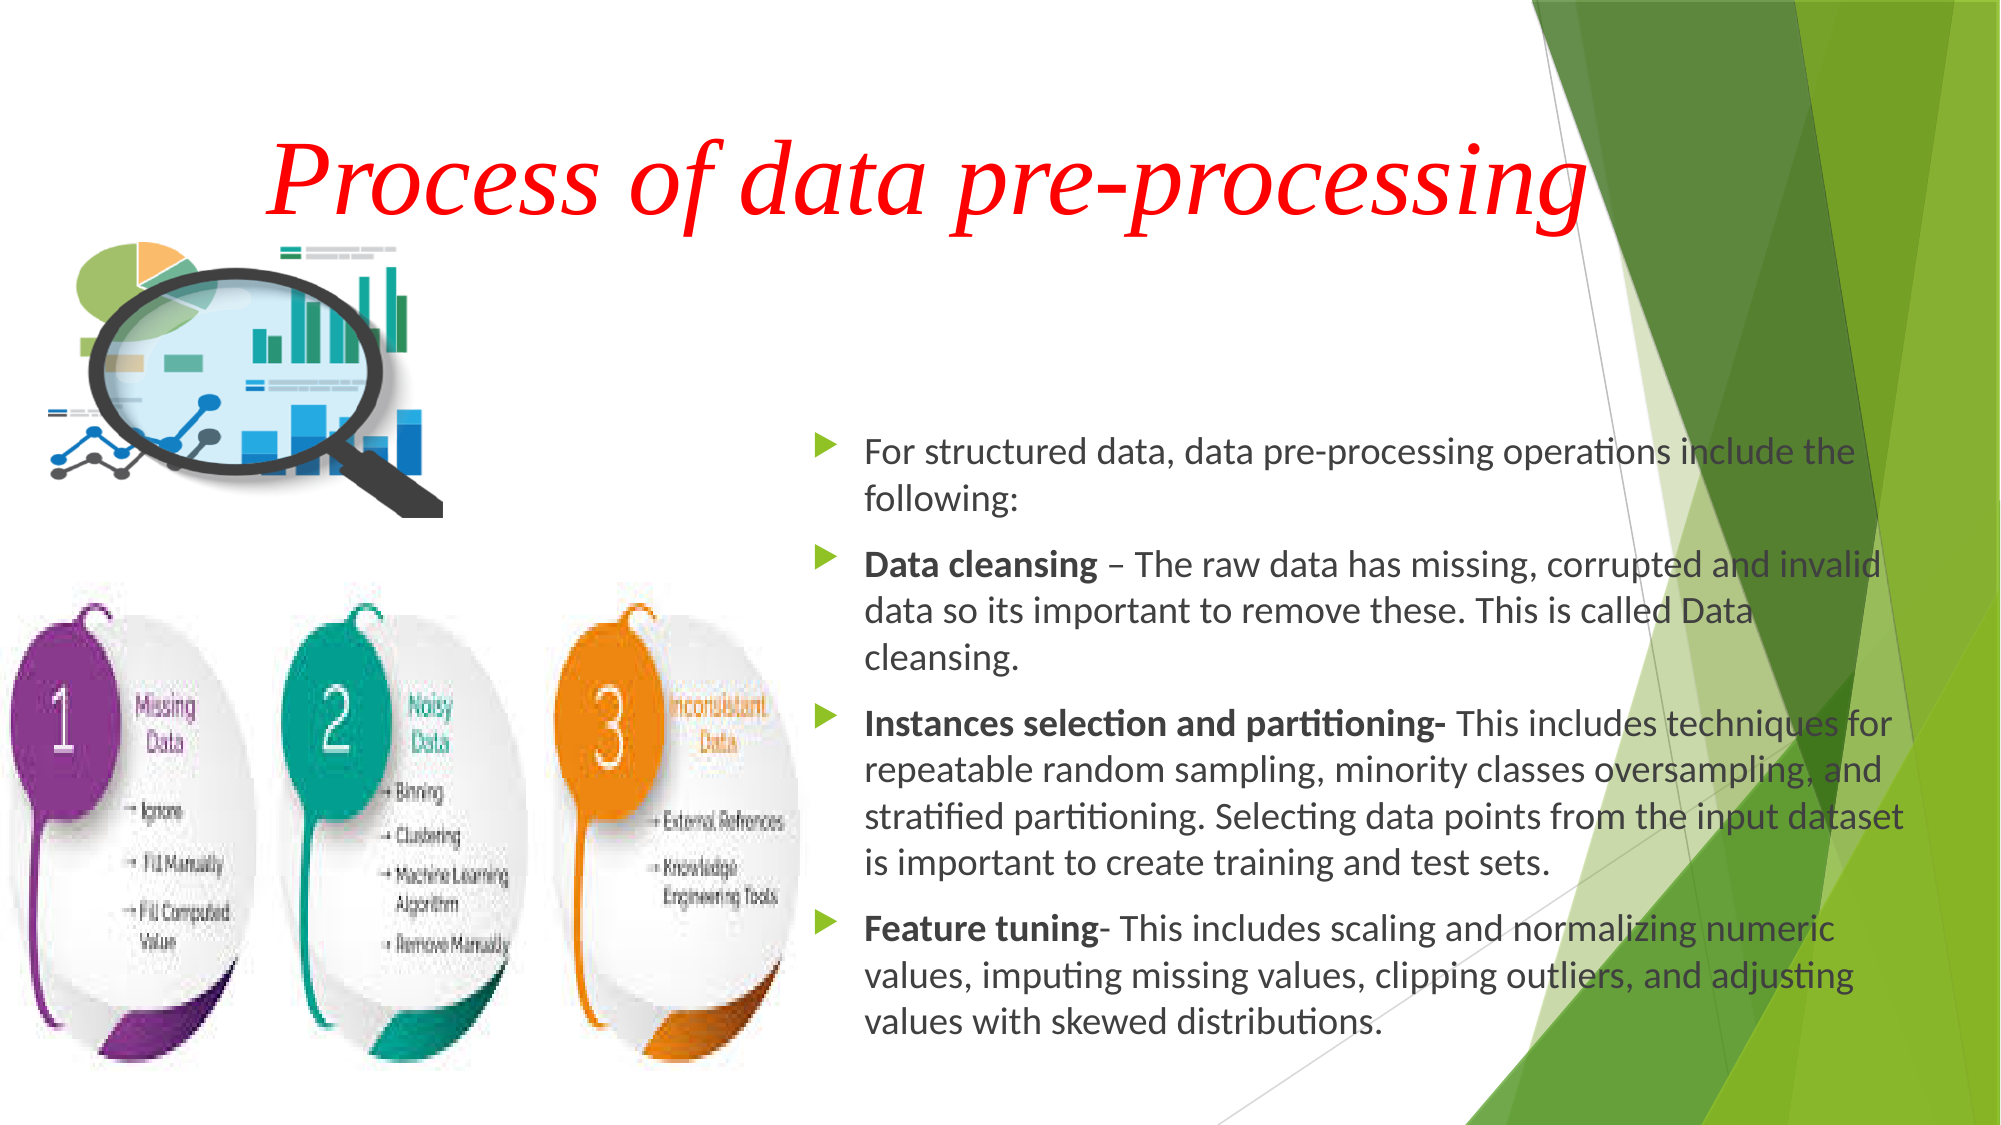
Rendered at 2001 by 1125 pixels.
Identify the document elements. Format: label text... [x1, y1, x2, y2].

list For structured data, data pre-processing operations include the following: Data cleansing – The raw data has missing, corrupted and invalid data so its important to remove these. This is called Data cleansing. Instances selection and partitioning- This includes techniques for repeatable random sampling, minority classes oversampling, and stratified partitioning. Selecting data points from the input dataset is important to create training and test sets. Feature tuning- This includes scaling and normalizing numeric values, imputing missing values, clipping outliers, and adjusting values with skewed distributions. [797, 418, 1925, 1056]
title Process of data pre-processing [224, 99, 1635, 317]
picture [0, 201, 476, 536]
picture [0, 550, 810, 1125]
